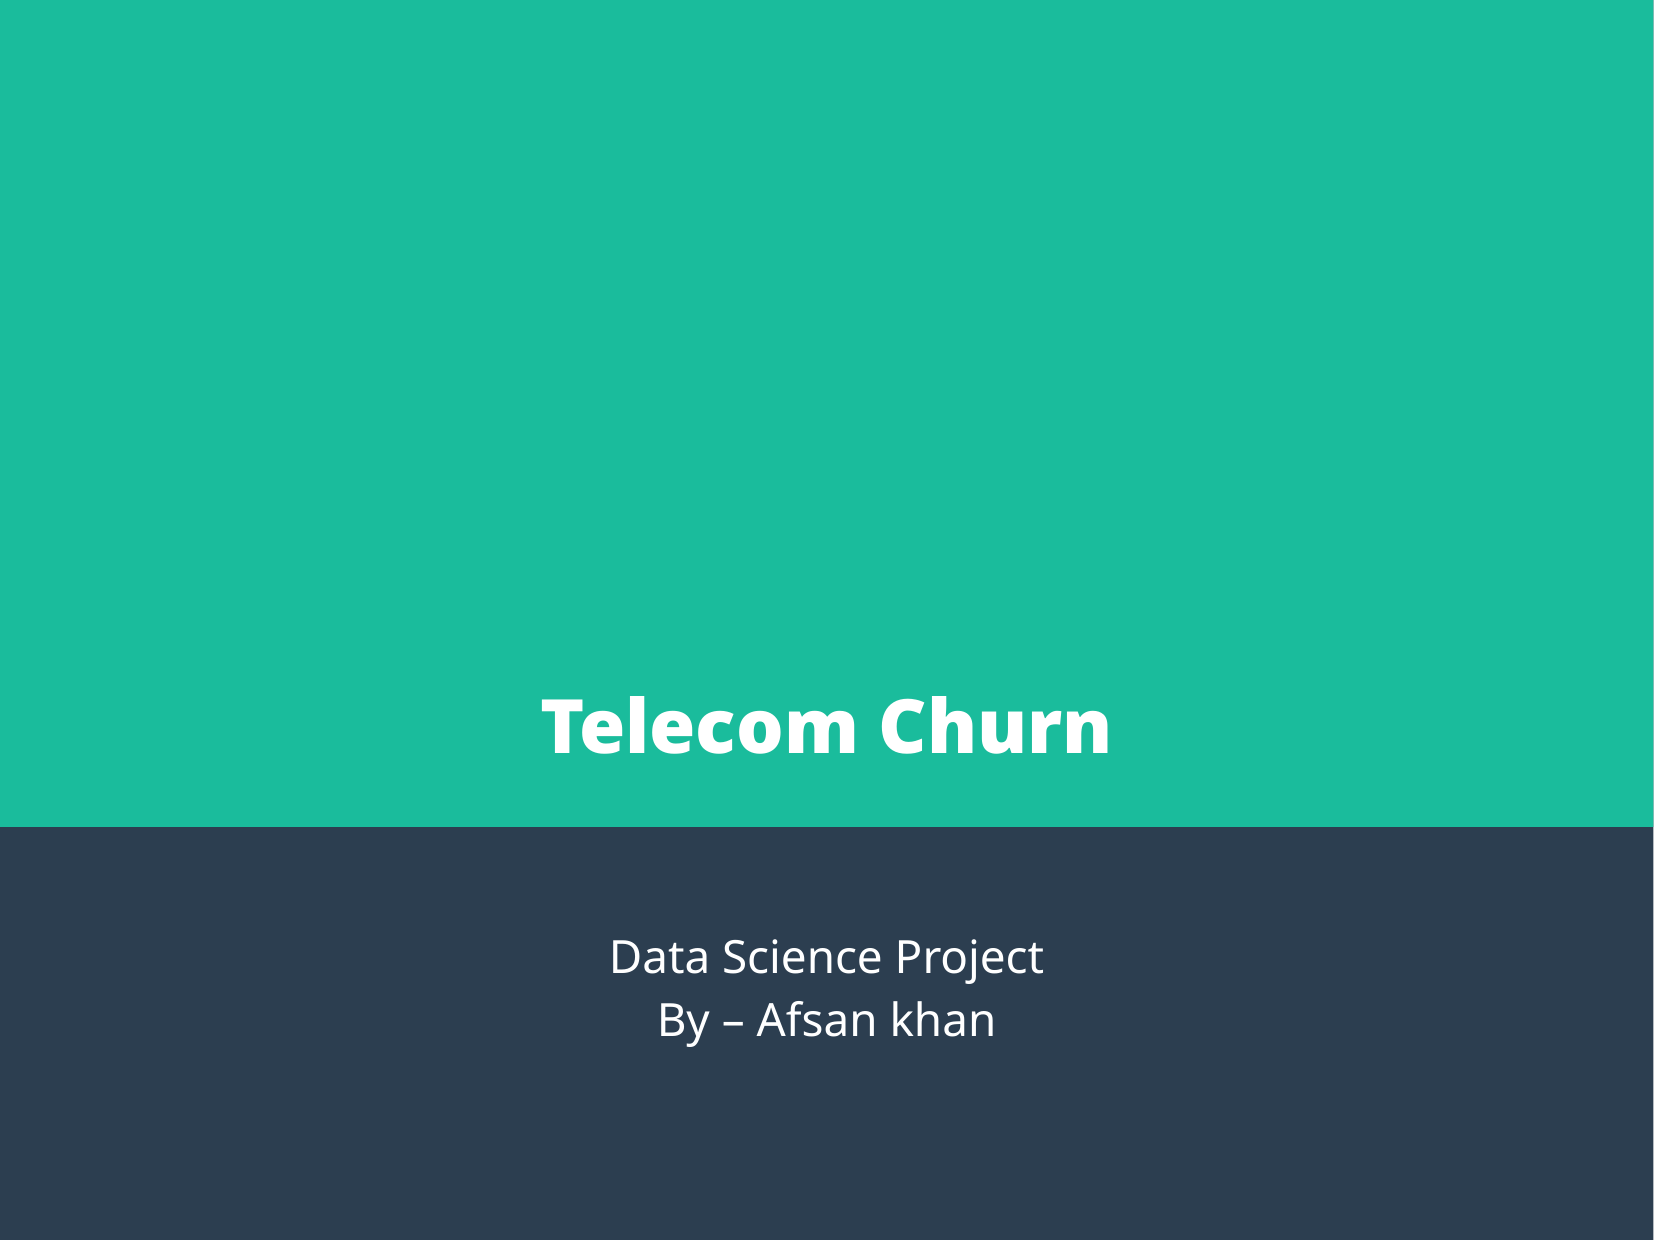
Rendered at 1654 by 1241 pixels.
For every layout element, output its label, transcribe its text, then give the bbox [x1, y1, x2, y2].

subtitle Data Science Project By – Afsan khan [59, 856, 1595, 1182]
title Telecom Churn [59, 620, 1595, 778]
